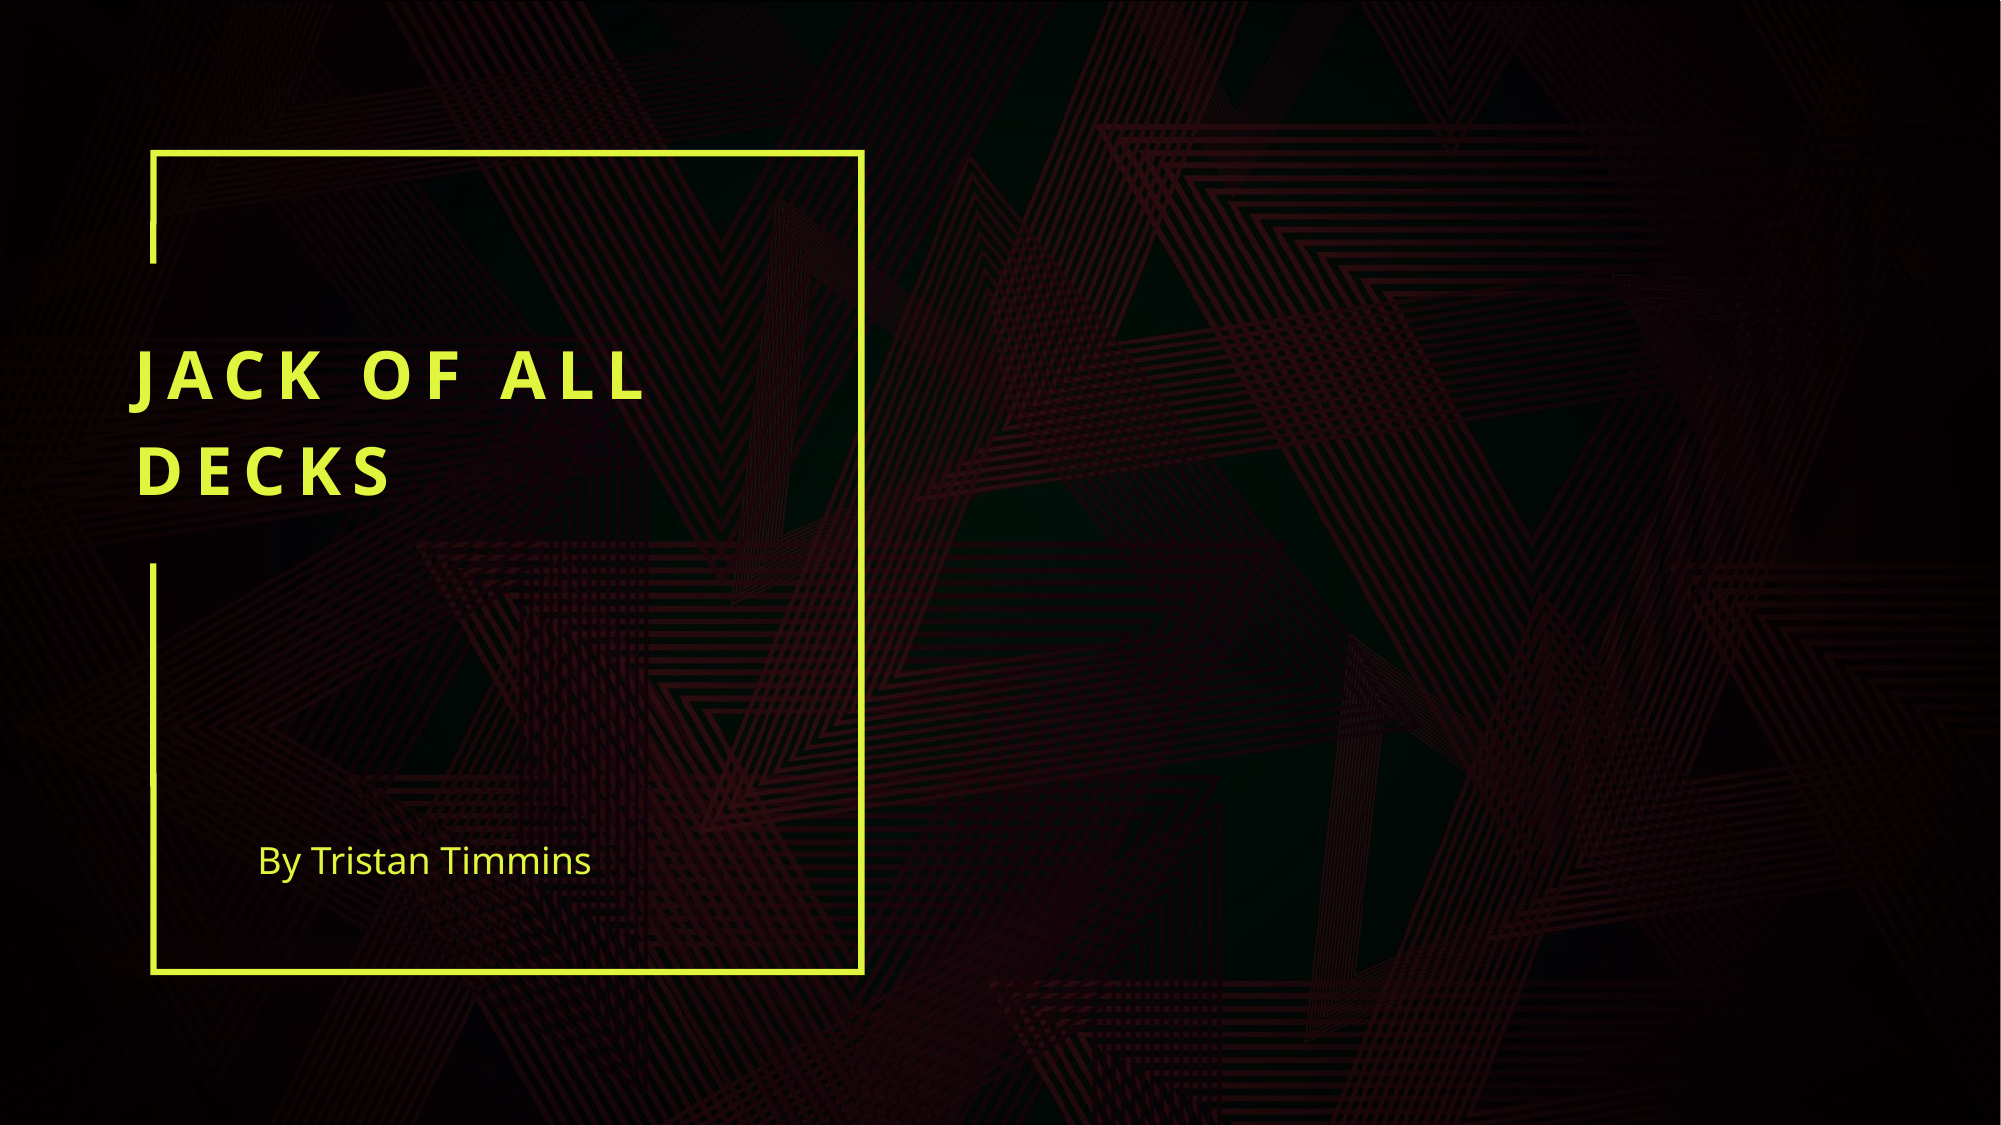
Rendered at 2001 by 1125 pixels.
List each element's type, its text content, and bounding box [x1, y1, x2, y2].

subtitle By Tristan Timmins [242, 672, 742, 890]
title Jack of All Decks [119, 262, 766, 565]
picture [0, 1, 2000, 1125]
